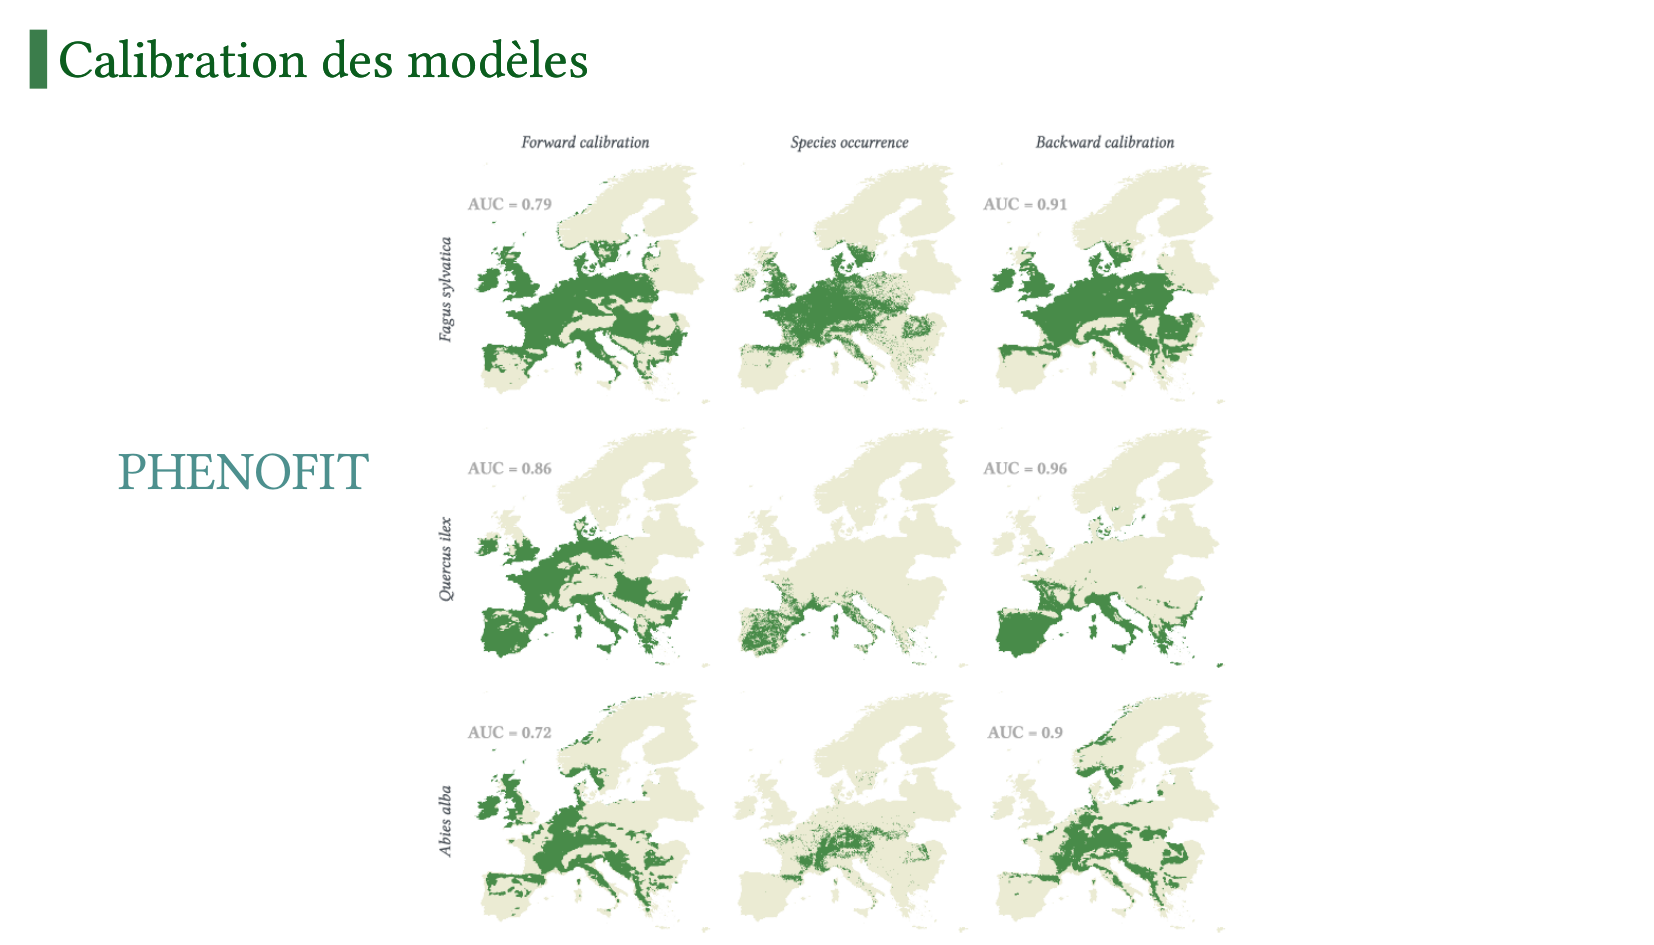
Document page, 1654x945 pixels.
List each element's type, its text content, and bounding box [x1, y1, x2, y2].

text_box Calibration des modèles [59, 29, 1571, 119]
text_box [29, 29, 48, 89]
picture [413, 118, 1241, 945]
text_box PHENOFIT [118, 428, 414, 517]
